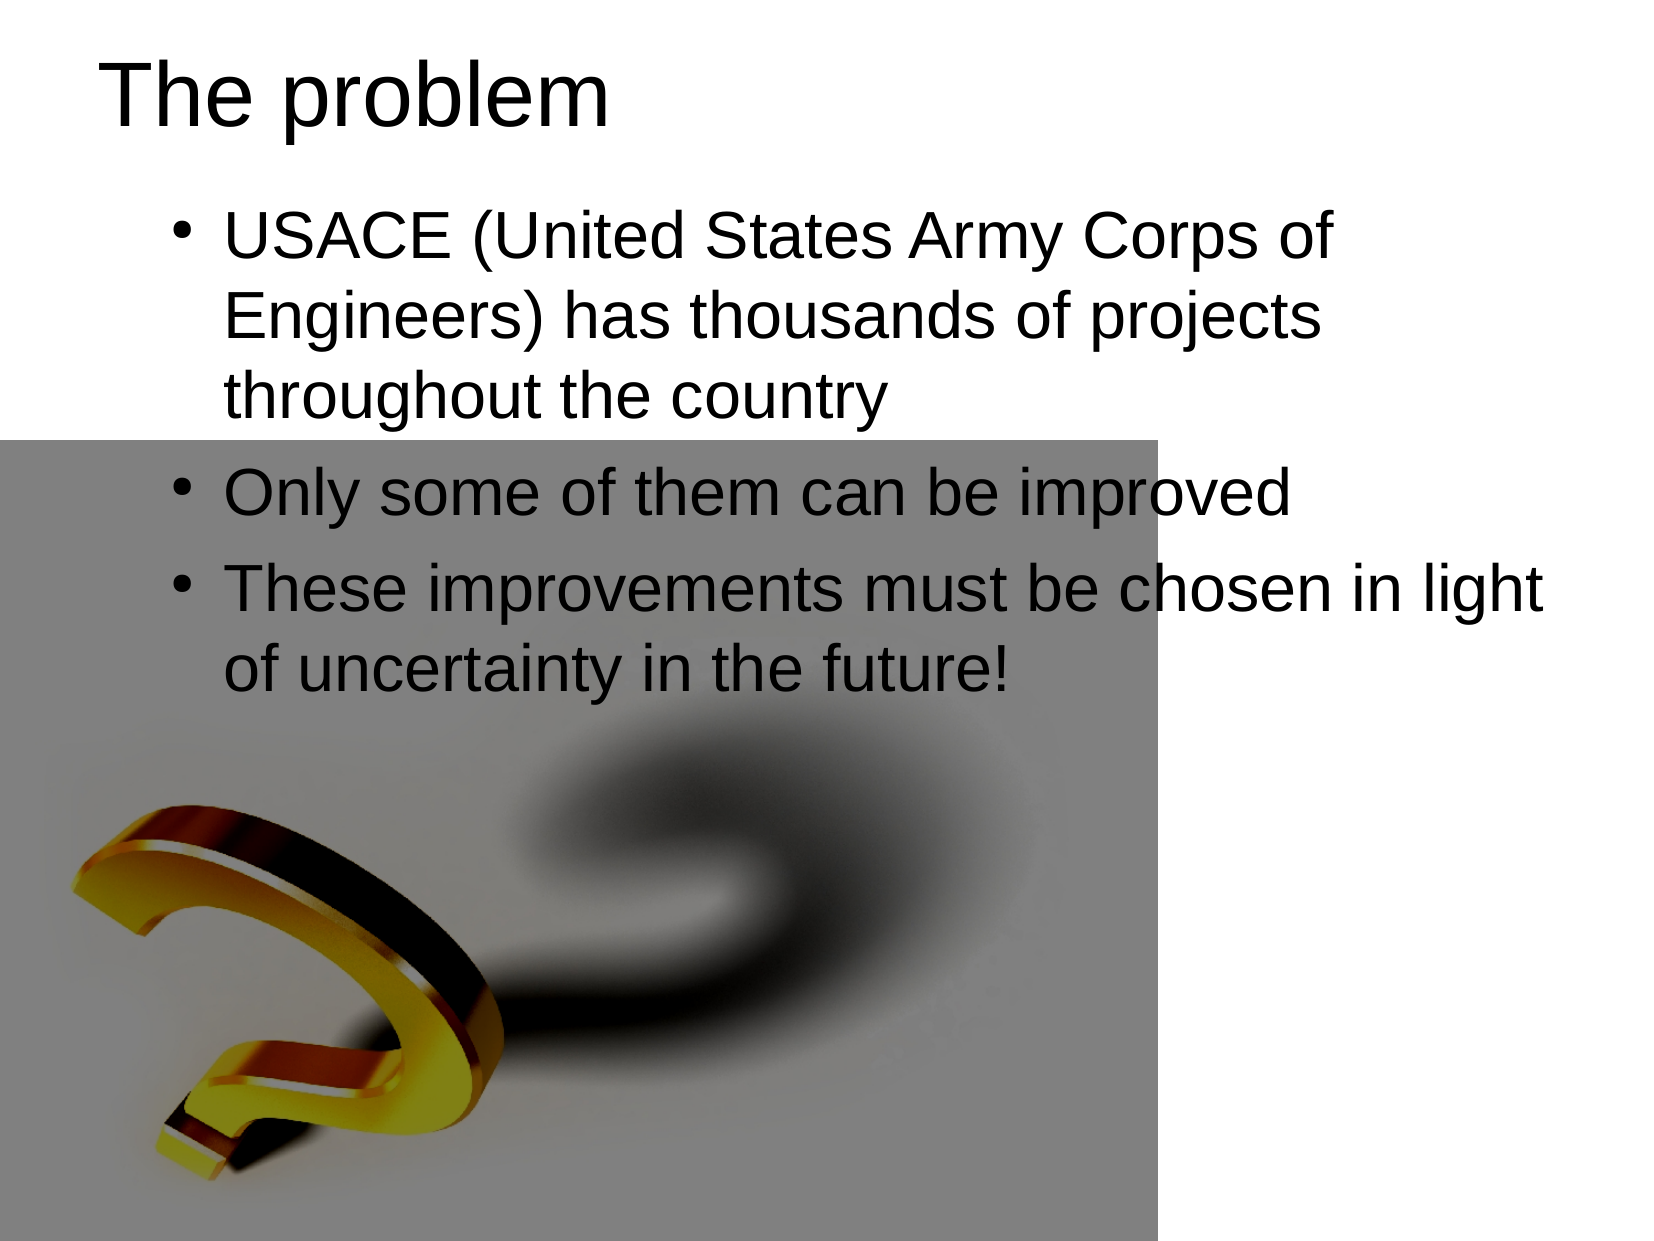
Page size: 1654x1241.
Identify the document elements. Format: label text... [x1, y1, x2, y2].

picture [0, 440, 1158, 1241]
list USACE (United States Army Corps of Engineers) has thousands of projects throughout the country Only some of them can be improved These improvements must be chosen in light of uncertainty in the future! [137, 184, 1626, 1003]
title The problem [82, 0, 1571, 193]
